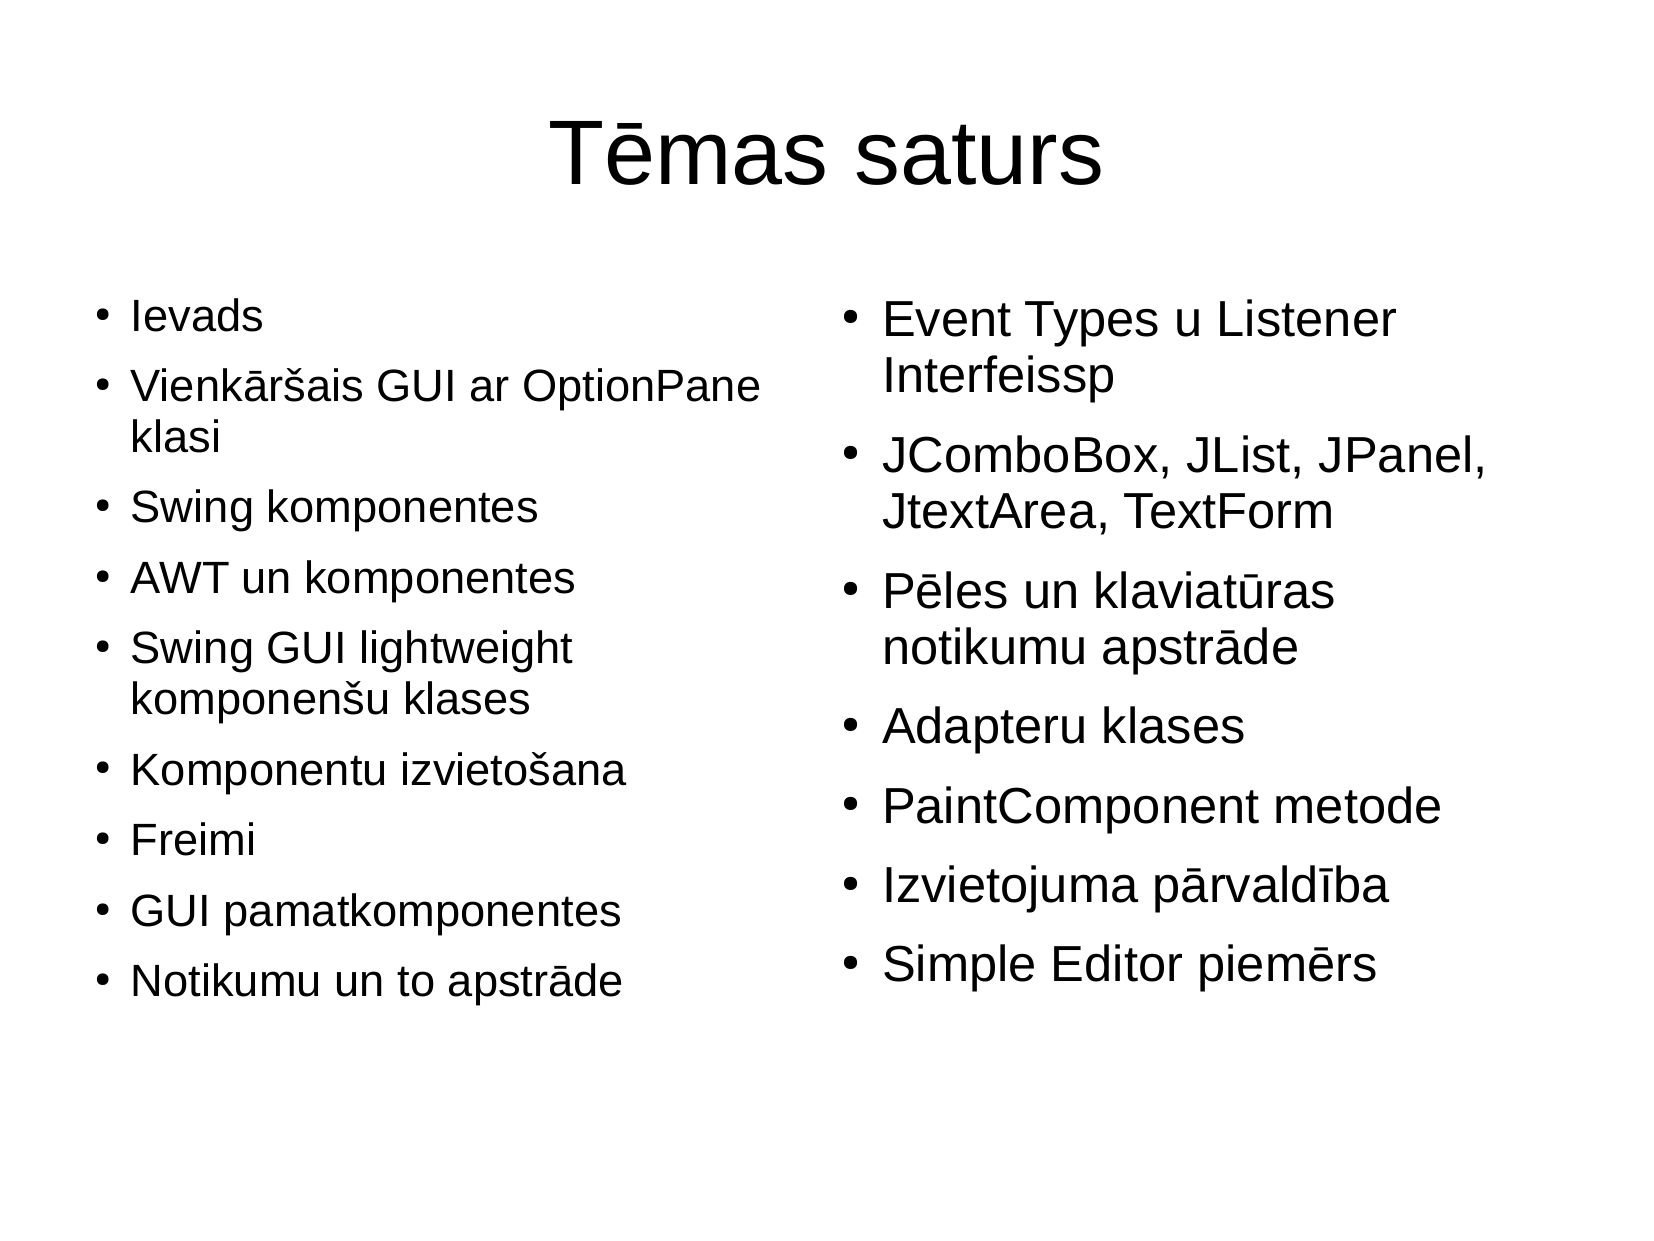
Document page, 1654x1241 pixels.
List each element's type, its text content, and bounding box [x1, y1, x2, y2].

list Event Types u Listener Interfeissp JComboBox, JList, JPanel, JtextArea, TextForm Pēles un klaviatūras notikumu apstrāde Adapteru klases PaintComponent metode Izvietojuma pārvaldība Simple Editor piemērs [828, 290, 1539, 1010]
list Ievads Vienkāršais GUI ar OptionPane klasi Swing komponentes AWT un komponentes Swing GUI lightweight komponenšu klases Komponentu izvietošana Freimi GUI pamatkomponentes Notikumu un to apstrāde [82, 290, 793, 1010]
title Tēmas saturs [82, 49, 1571, 257]
